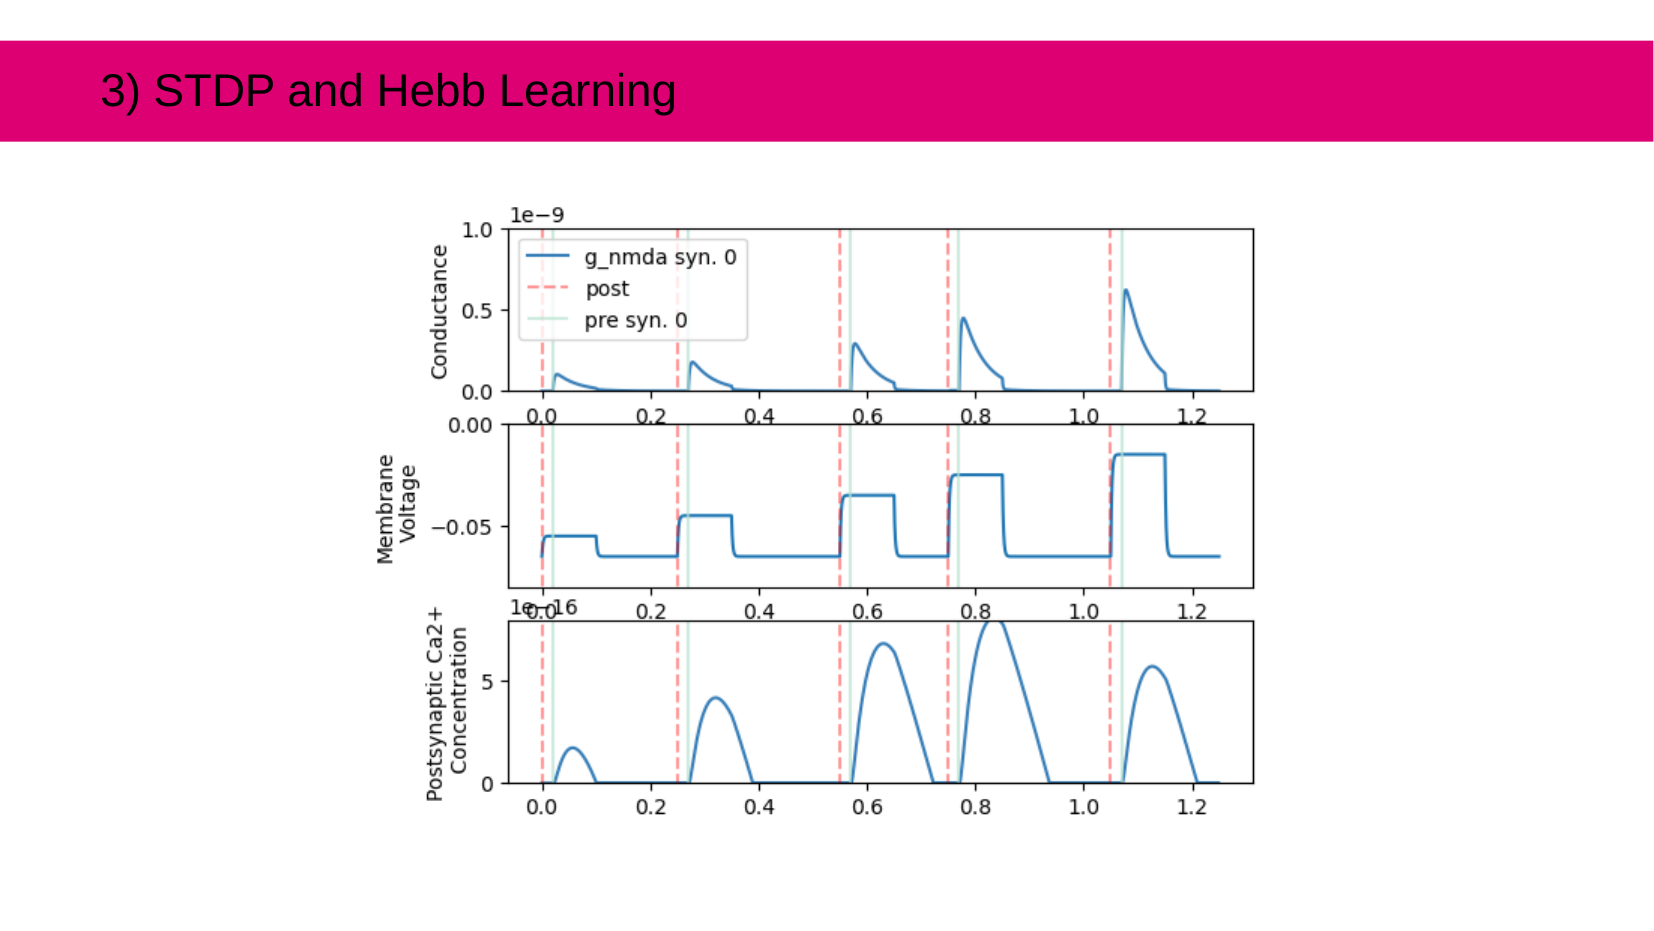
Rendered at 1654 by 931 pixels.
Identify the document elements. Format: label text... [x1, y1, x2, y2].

title STDP and Hebb Learning [82, 13, 1034, 168]
text_box [0, 40, 82, 142]
picture [361, 191, 1268, 834]
text_box [1034, 40, 1654, 142]
